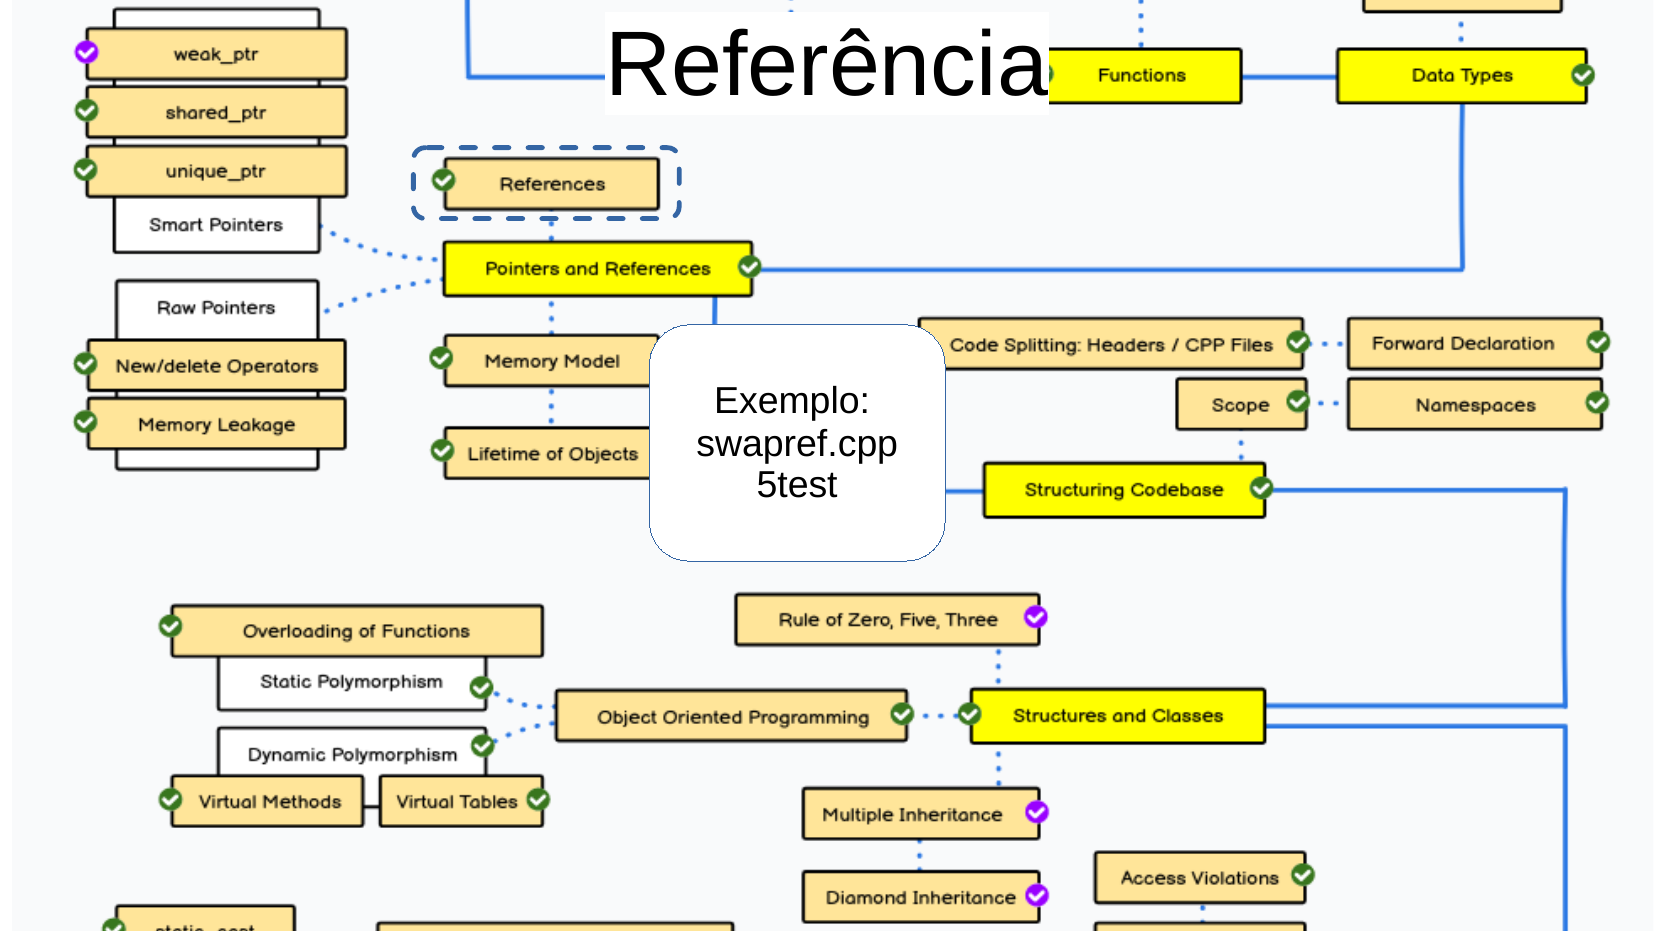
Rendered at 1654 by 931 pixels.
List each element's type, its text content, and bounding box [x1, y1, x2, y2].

title Referência [82, 12, 1571, 218]
text_box Exemplo: swapref.cpp 5test [649, 324, 946, 562]
picture [12, 0, 1654, 931]
